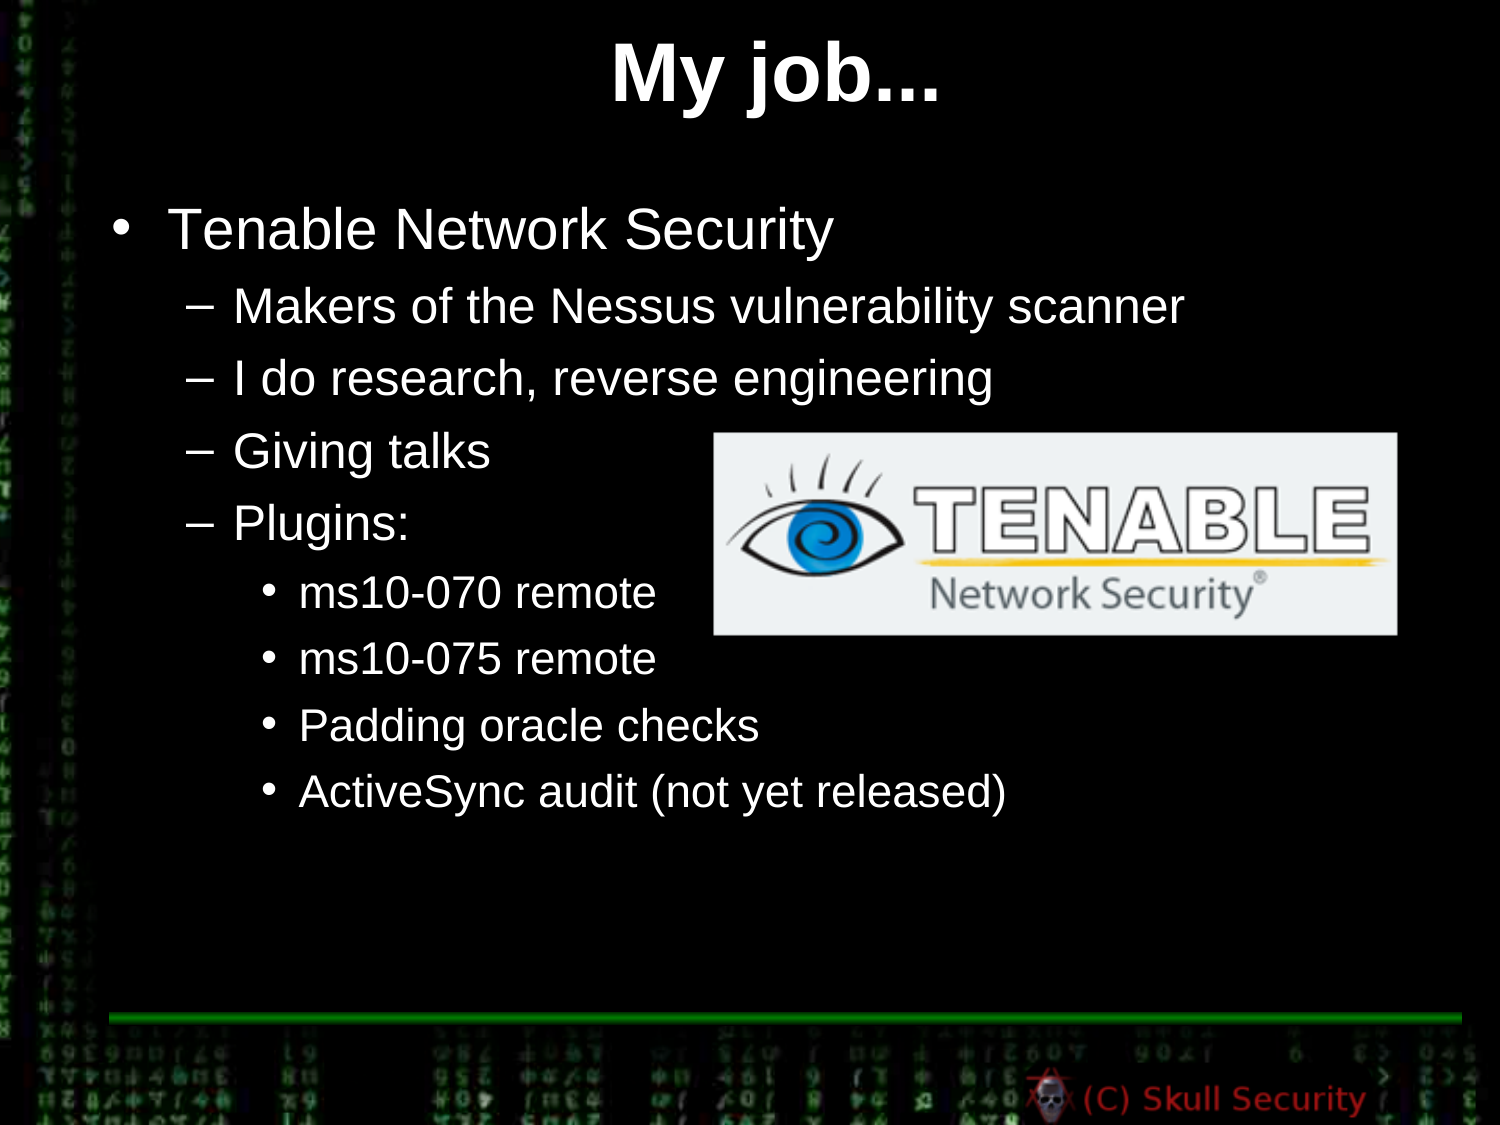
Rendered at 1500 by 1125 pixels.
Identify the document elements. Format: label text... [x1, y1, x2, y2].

picture [0, 0, 1500, 1125]
title My job... [103, 5, 1450, 131]
list Tenable Network Security Makers of the Nessus vulnerability scanner I do research, reverse engineering Giving talks Plugins: ms10-070 remote ms10-075 remote Padding oracle checks ActiveSync audit (not yet released) [108, 183, 1459, 997]
